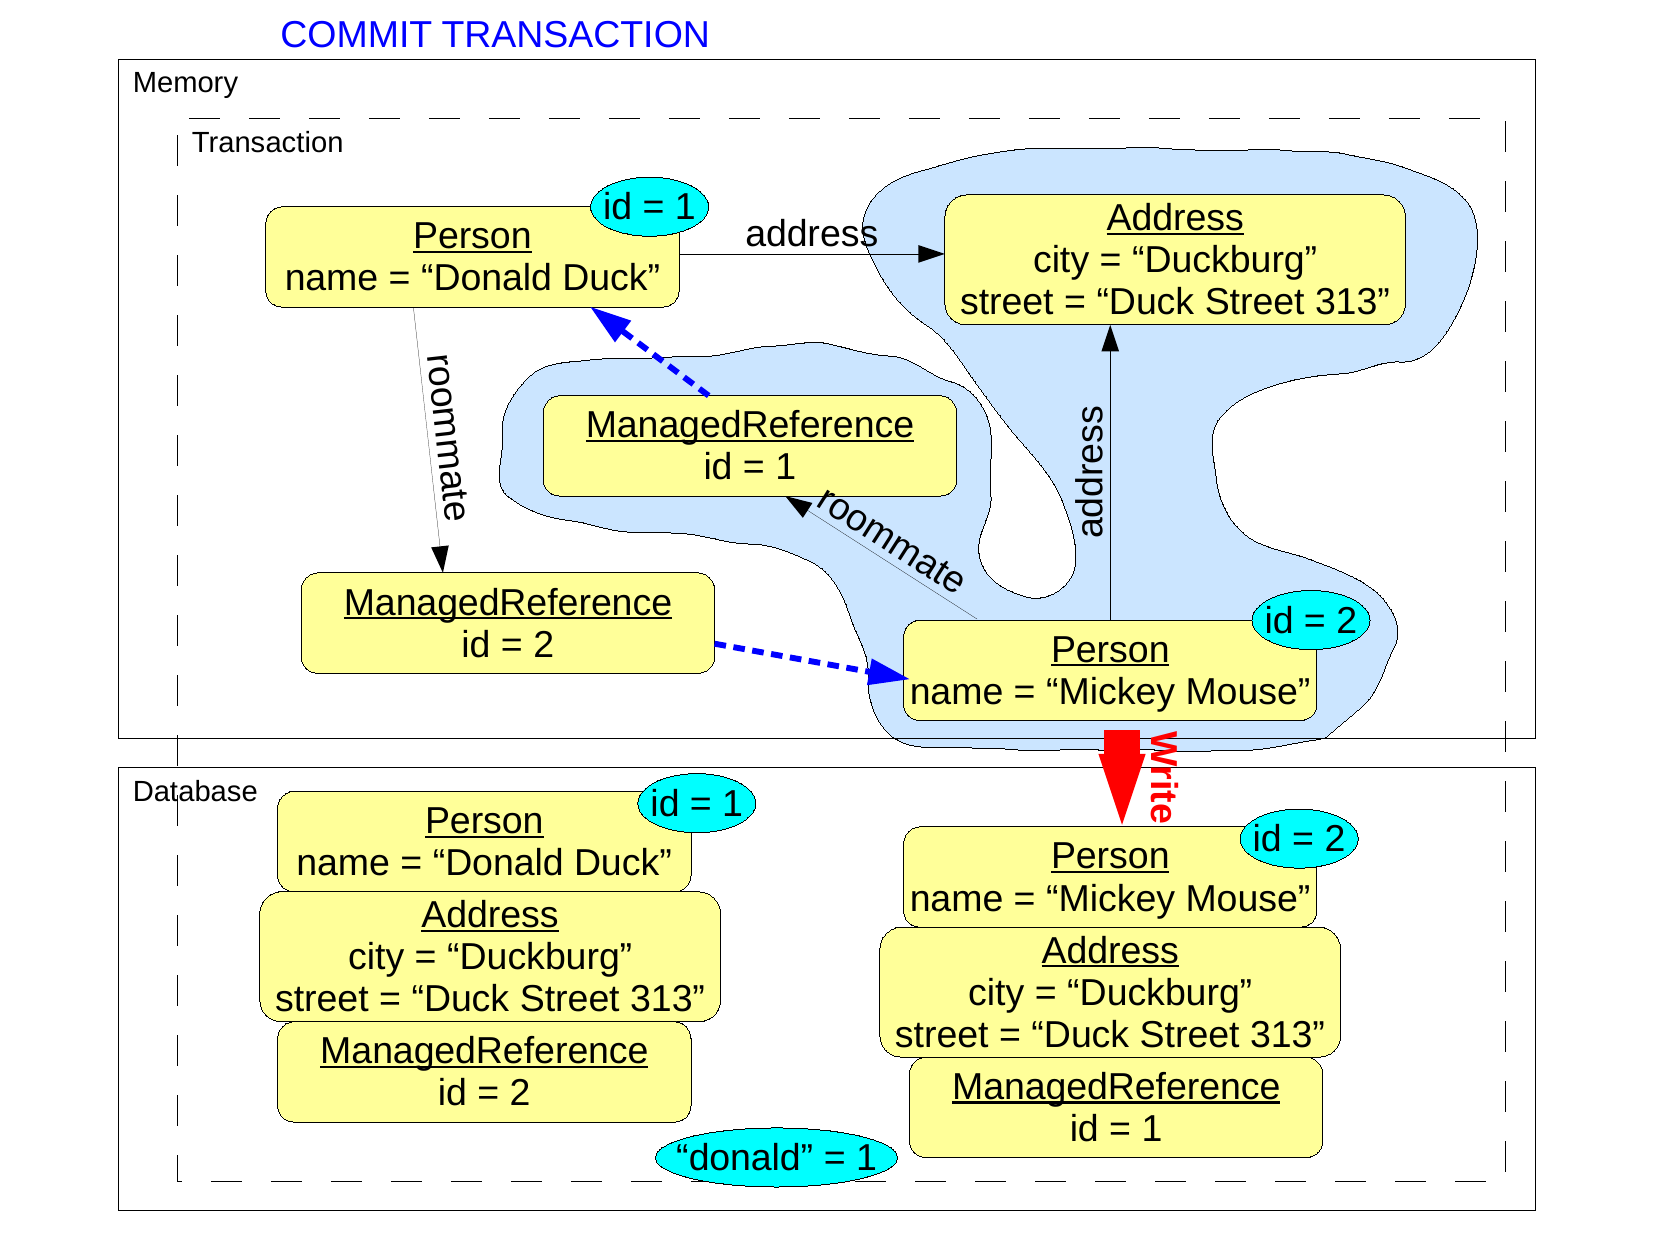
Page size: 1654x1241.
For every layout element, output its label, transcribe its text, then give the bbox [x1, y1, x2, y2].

text_box id = 1 [637, 773, 756, 833]
text_box ManagedReference id = 1 [909, 1057, 1323, 1158]
text_box Person name = “Mickey Mouse” [903, 620, 1317, 721]
text_box id = 2 [1240, 809, 1359, 869]
text_box ManagedReference id = 2 [301, 572, 715, 674]
text_box Database [118, 767, 1536, 1211]
text_box “donald” = 1 [655, 1127, 898, 1188]
text_box Address city = “Duckburg” street = “Duck Street 313” [259, 891, 721, 1022]
text_box Address city = “Duckburg” street = “Duck Street 313” [944, 194, 1406, 325]
text_box id = 2 [1251, 590, 1371, 650]
text_box Person name = “Donald Duck” [277, 791, 692, 891]
text_box id = 1 [590, 177, 709, 237]
text_box ManagedReference id = 2 [277, 1021, 692, 1123]
text_box ManagedReference id = 1 [543, 395, 957, 497]
text_box Transaction [177, 118, 1506, 1182]
text_box Memory [118, 59, 1536, 739]
text_box Person name = “Mickey Mouse” [903, 826, 1317, 927]
text_box Address city = “Duckburg” street = “Duck Street 313” [879, 927, 1341, 1058]
text_box COMMIT TRANSACTION [265, 6, 1536, 64]
text_box Person name = “Donald Duck” [265, 206, 680, 308]
